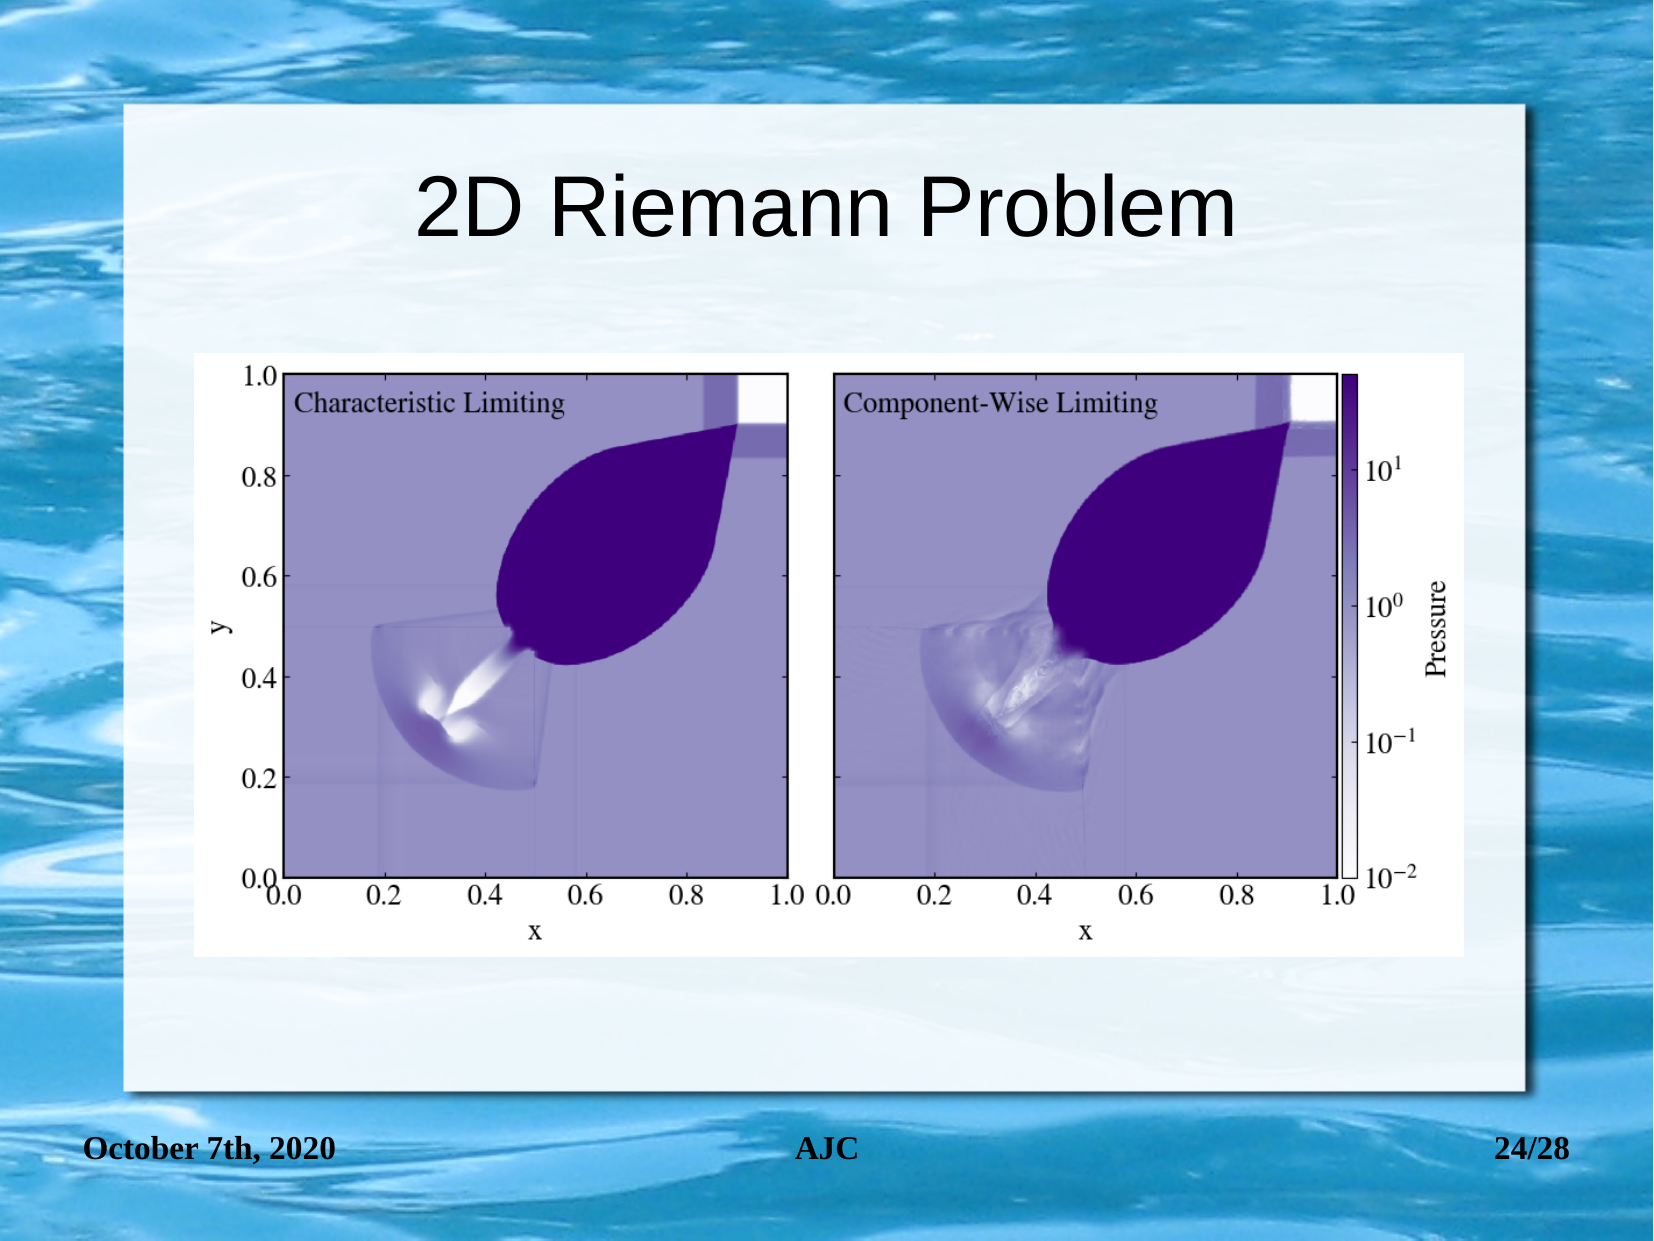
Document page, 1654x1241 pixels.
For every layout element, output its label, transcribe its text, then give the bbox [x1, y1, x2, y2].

picture [0, 0, 1654, 1241]
title 2D Riemann Problem [147, 118, 1506, 296]
